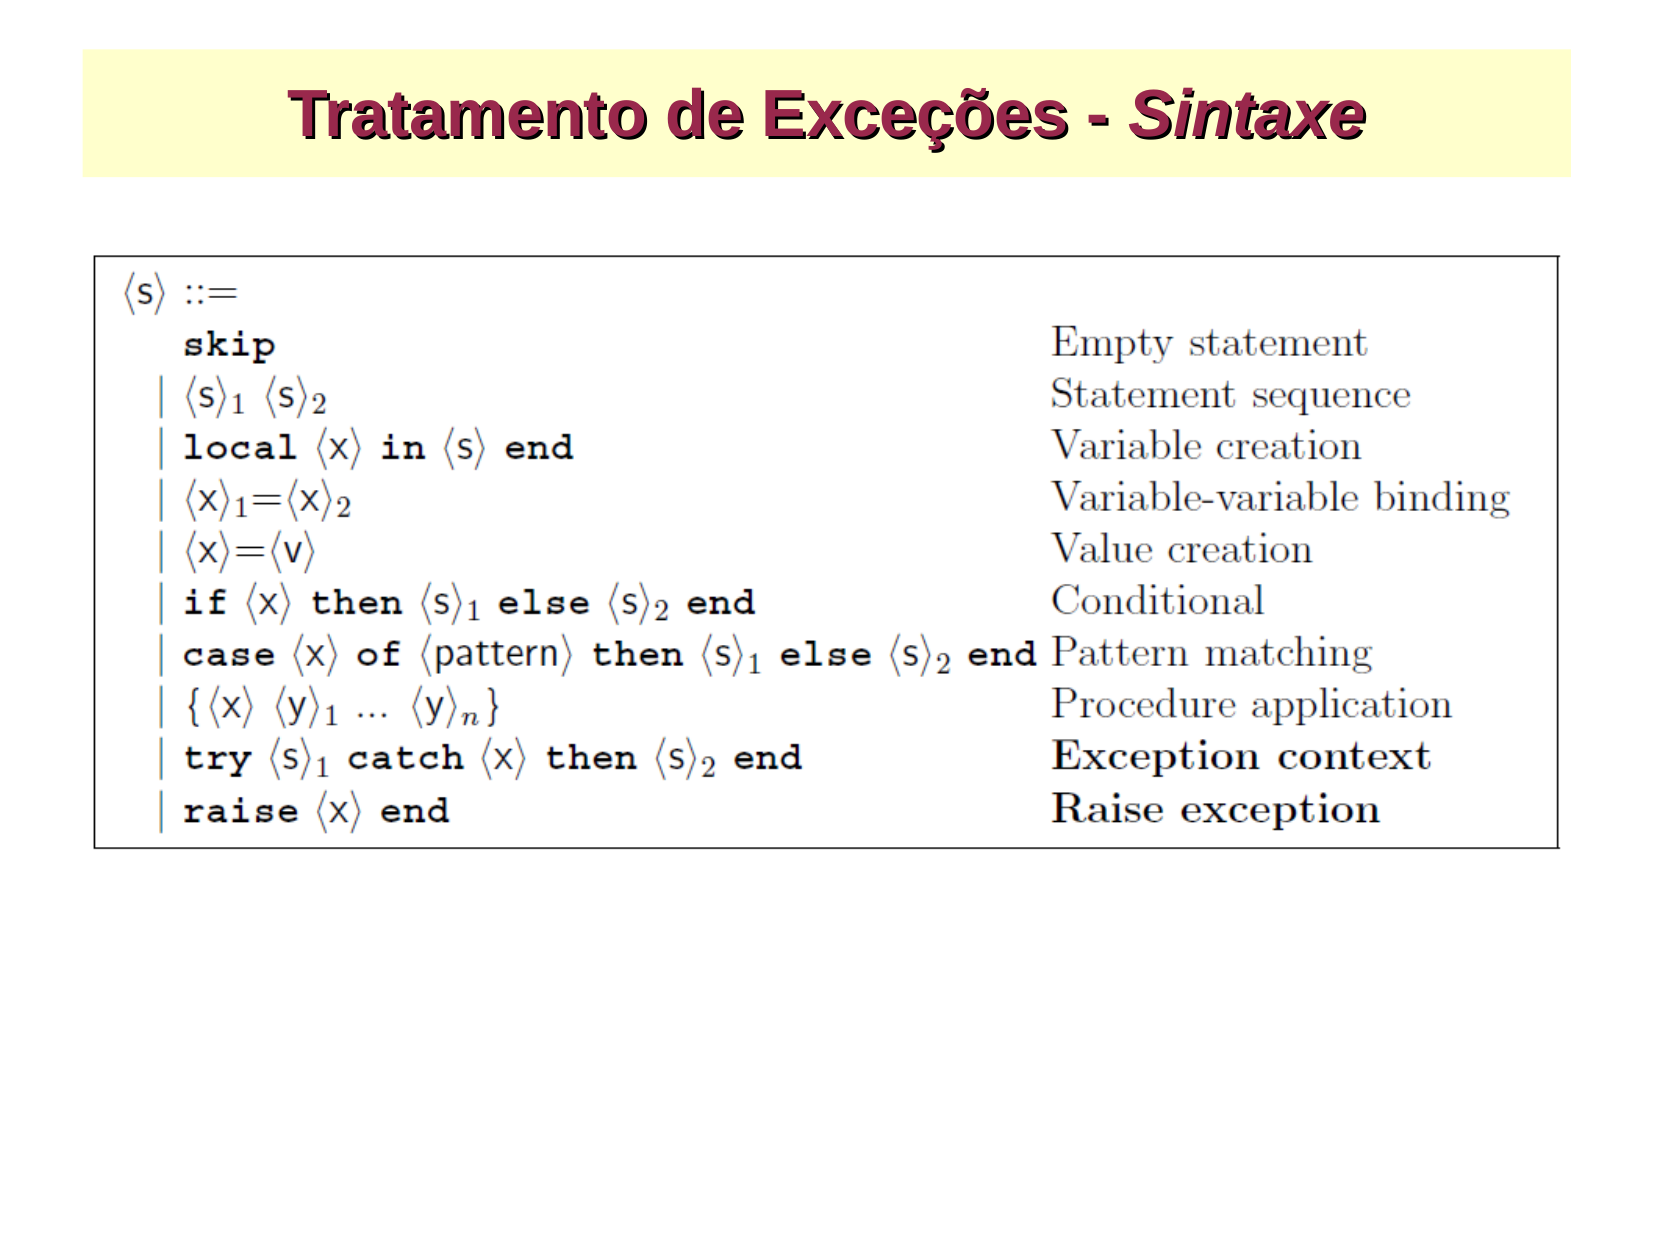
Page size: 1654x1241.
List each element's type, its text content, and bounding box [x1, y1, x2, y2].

picture [83, 251, 1565, 857]
title Tratamento de Exceções - Sintaxe [82, 49, 1571, 178]
